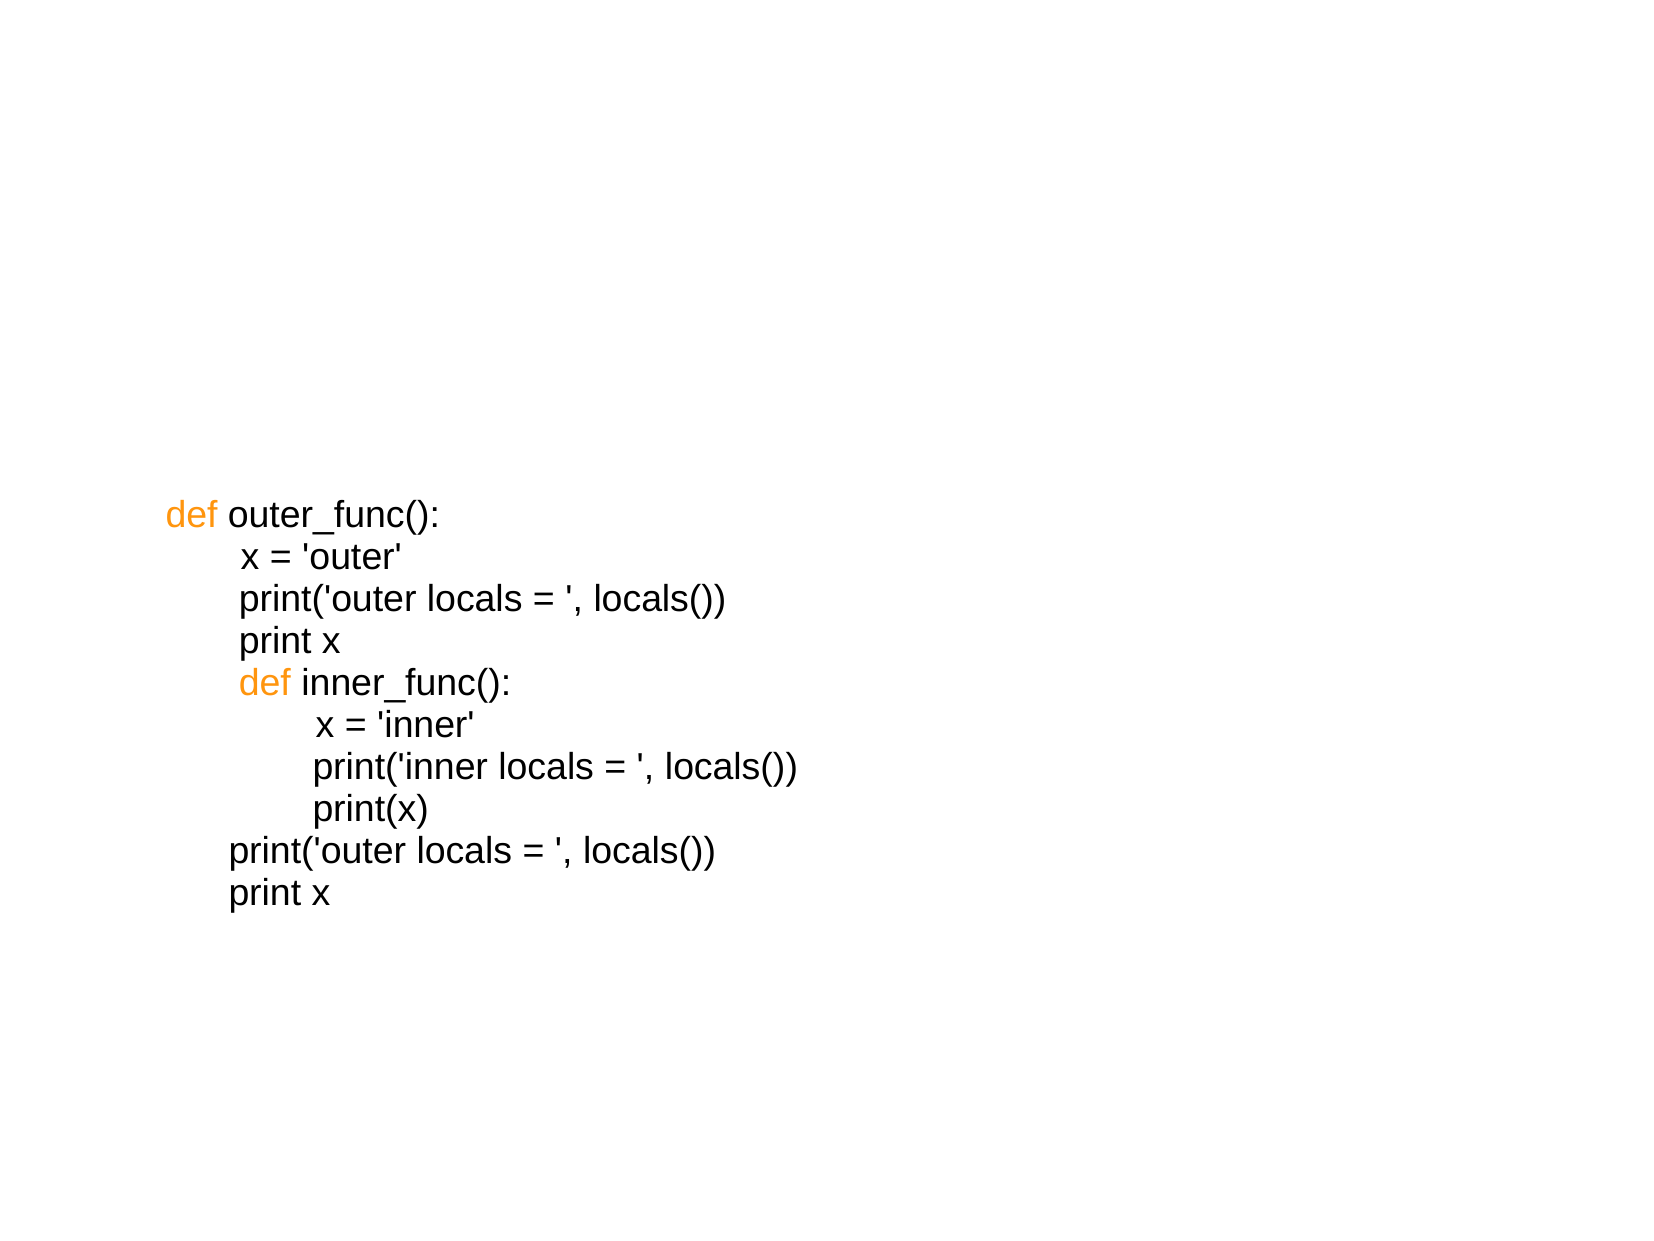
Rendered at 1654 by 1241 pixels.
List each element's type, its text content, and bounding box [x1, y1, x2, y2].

text_box def outer_func(): x = 'outer' print('outer locals = ', locals()) print x def inner_func(): x = 'inner' print('inner locals = ', locals()) print(x) print('outer locals = ', locals()) print x [150, 486, 814, 922]
